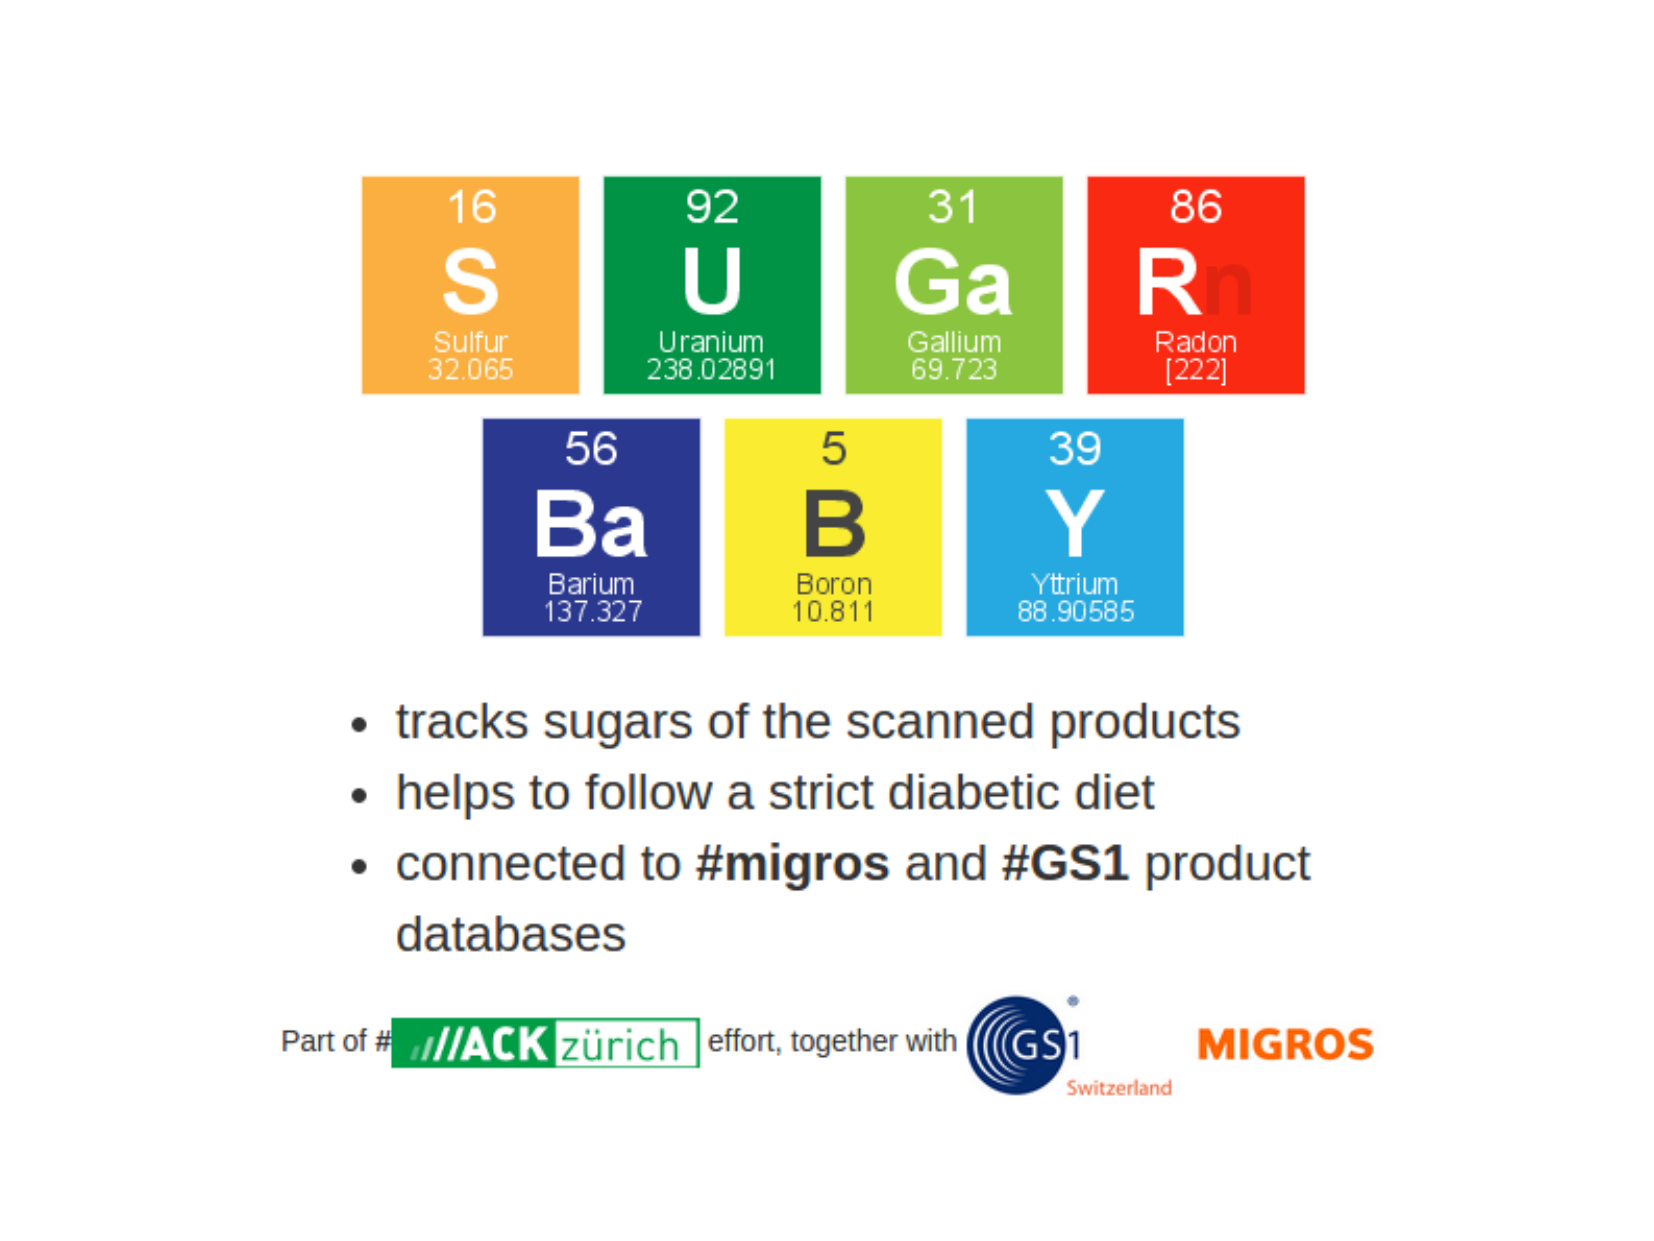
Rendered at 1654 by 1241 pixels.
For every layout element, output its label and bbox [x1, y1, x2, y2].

picture [271, 121, 1399, 1129]
